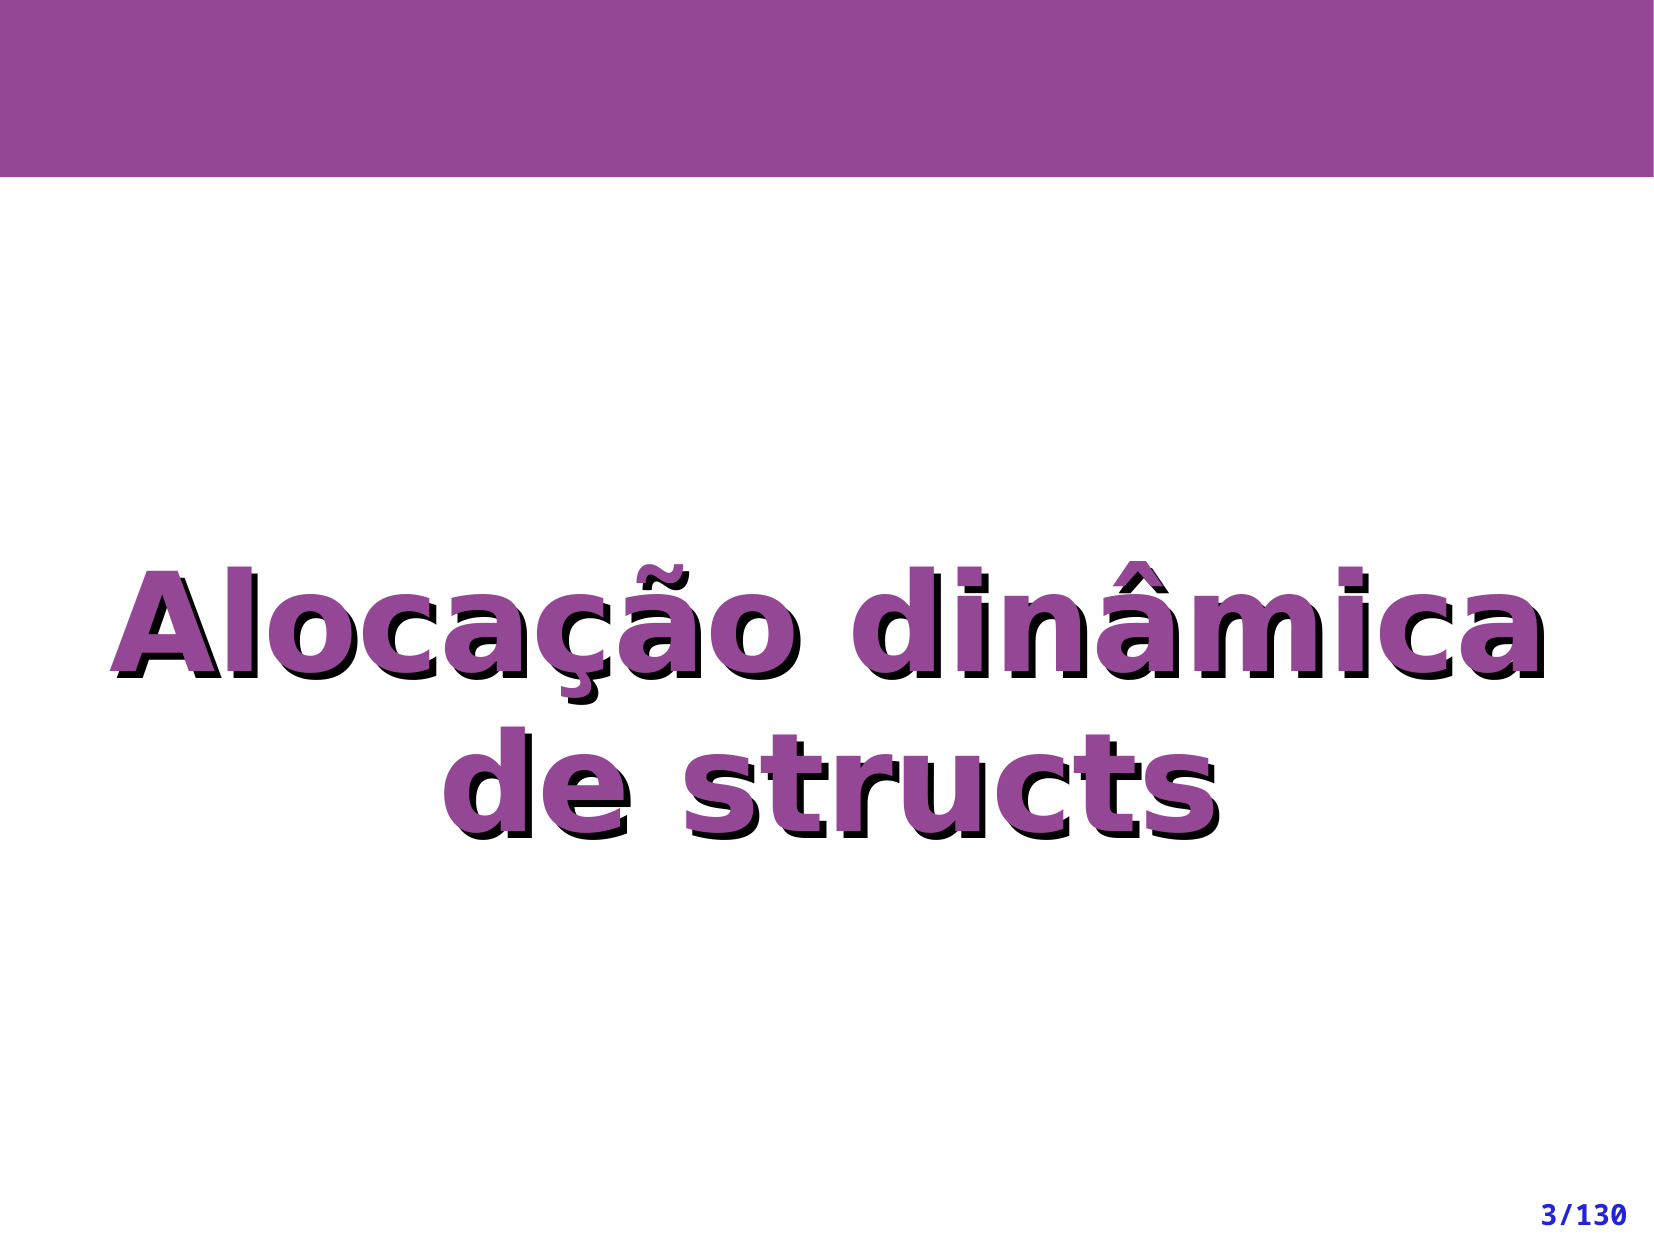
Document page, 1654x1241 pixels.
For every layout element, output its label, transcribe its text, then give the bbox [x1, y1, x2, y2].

text_box Alocação dinâmica de structs [94, 536, 1565, 872]
